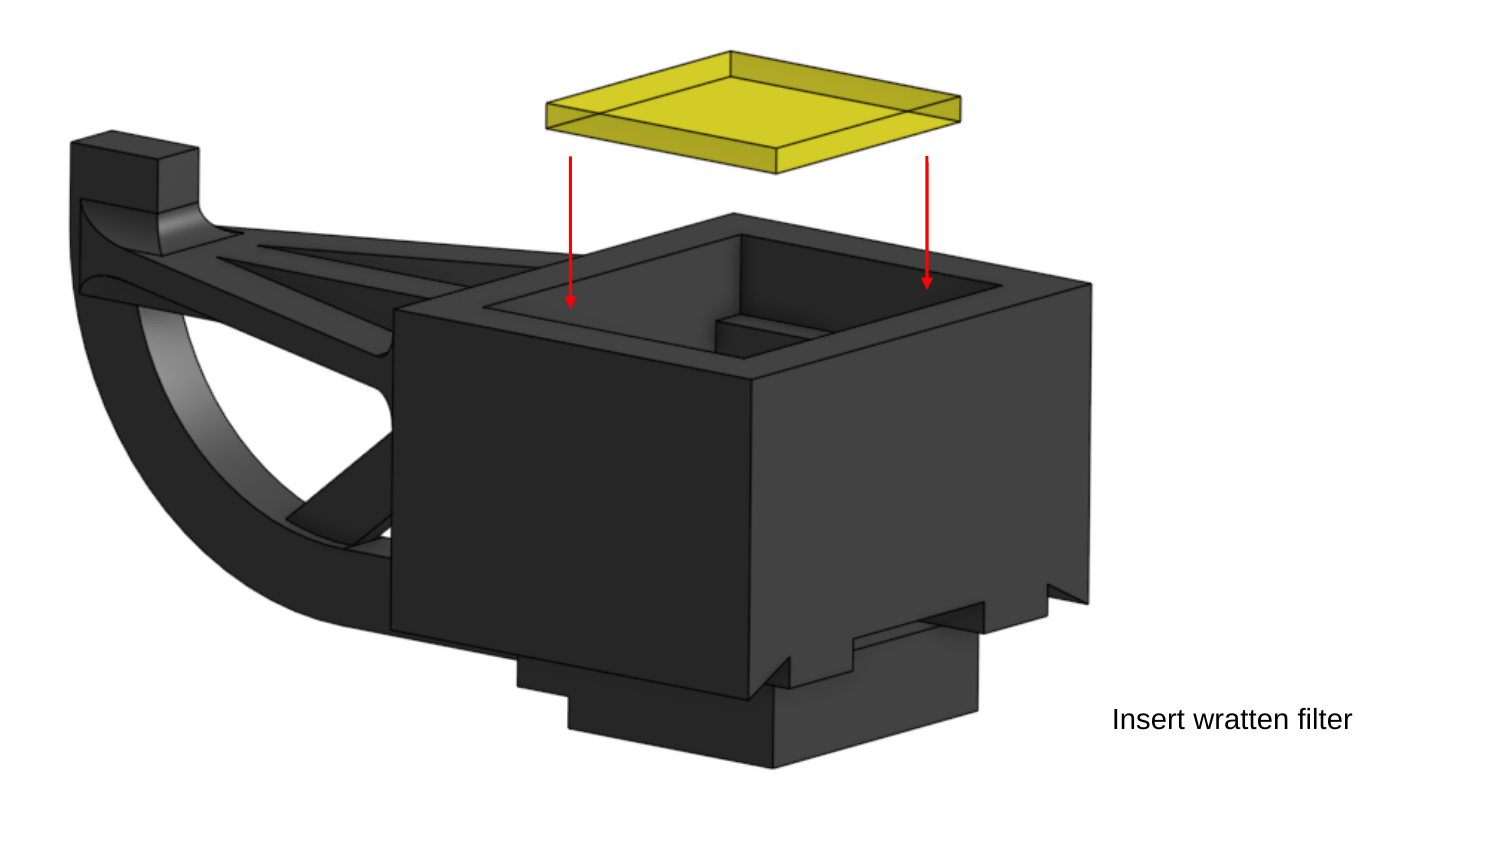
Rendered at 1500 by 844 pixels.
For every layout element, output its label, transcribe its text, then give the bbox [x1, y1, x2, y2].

text_box Insert wratten filter [1096, 685, 1435, 751]
picture [24, 24, 1166, 819]
